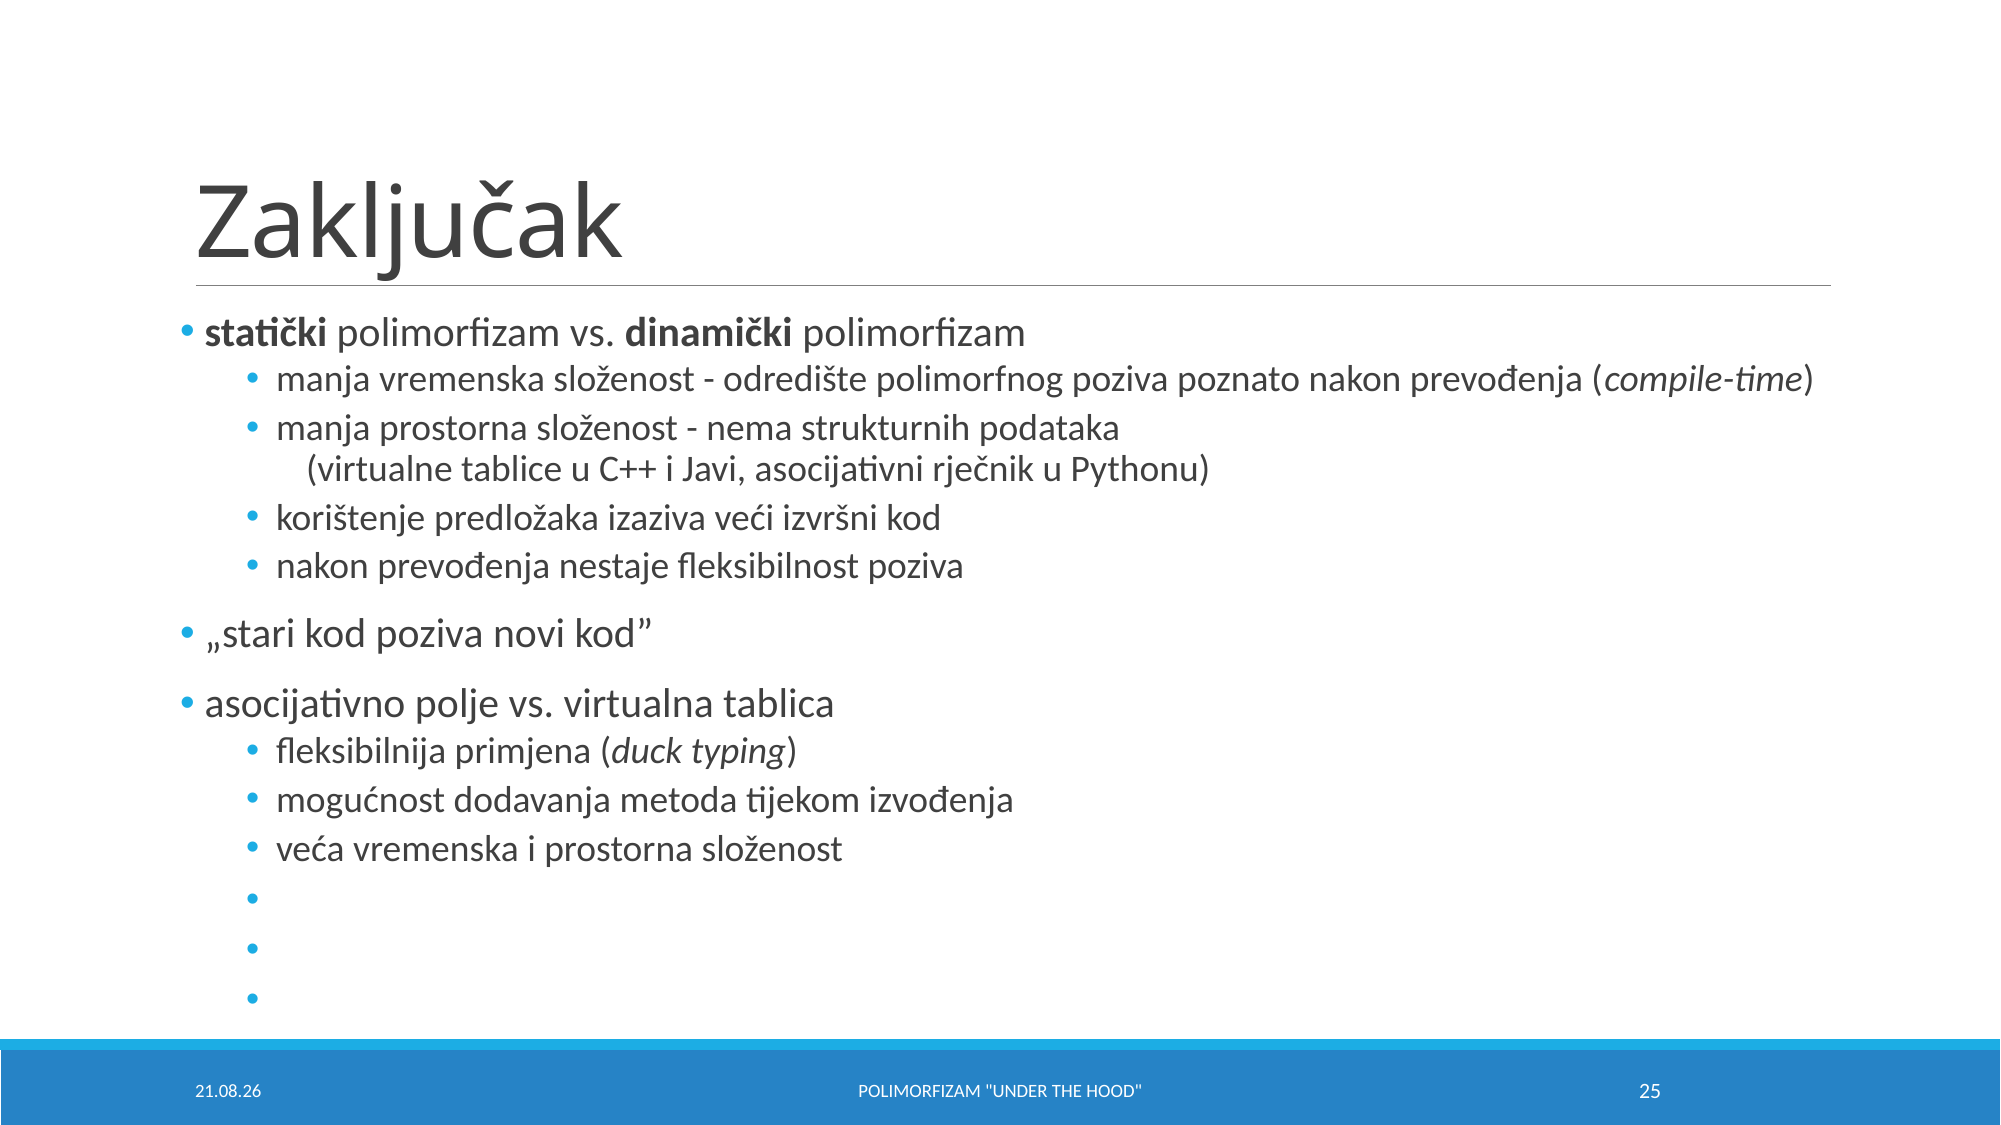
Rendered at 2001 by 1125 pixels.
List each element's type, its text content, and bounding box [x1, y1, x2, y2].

text_box Polimorfizam "under the hood" [604, 1059, 1396, 1120]
text_box [180, 1059, 586, 1120]
list statički polimorfizam vs. dinamički polimorfizam manja vremenska složenost - odredište polimorfnog poziva poznato nakon prevođenja (compile-time) manja prostorna složenost - nema strukturnih podataka (virtualne tablice u C++ i Javi, asocijativni rječnik u Pythonu) korištenje predložaka izaziva veći izvršni kod nakon prevođenja nestaje fleksibilnost poziva „stari kod poziva novi kod” asocijativno polje vs. virtualna tablica fleksibilnija primjena (duck typing) mogućnost dodavanja metoda tijekom izvođenja veća vremenska i prostorna složenost [180, 302, 1831, 963]
text_box ‹#› [1624, 1059, 1840, 1120]
title Zaključak [180, 47, 1831, 286]
